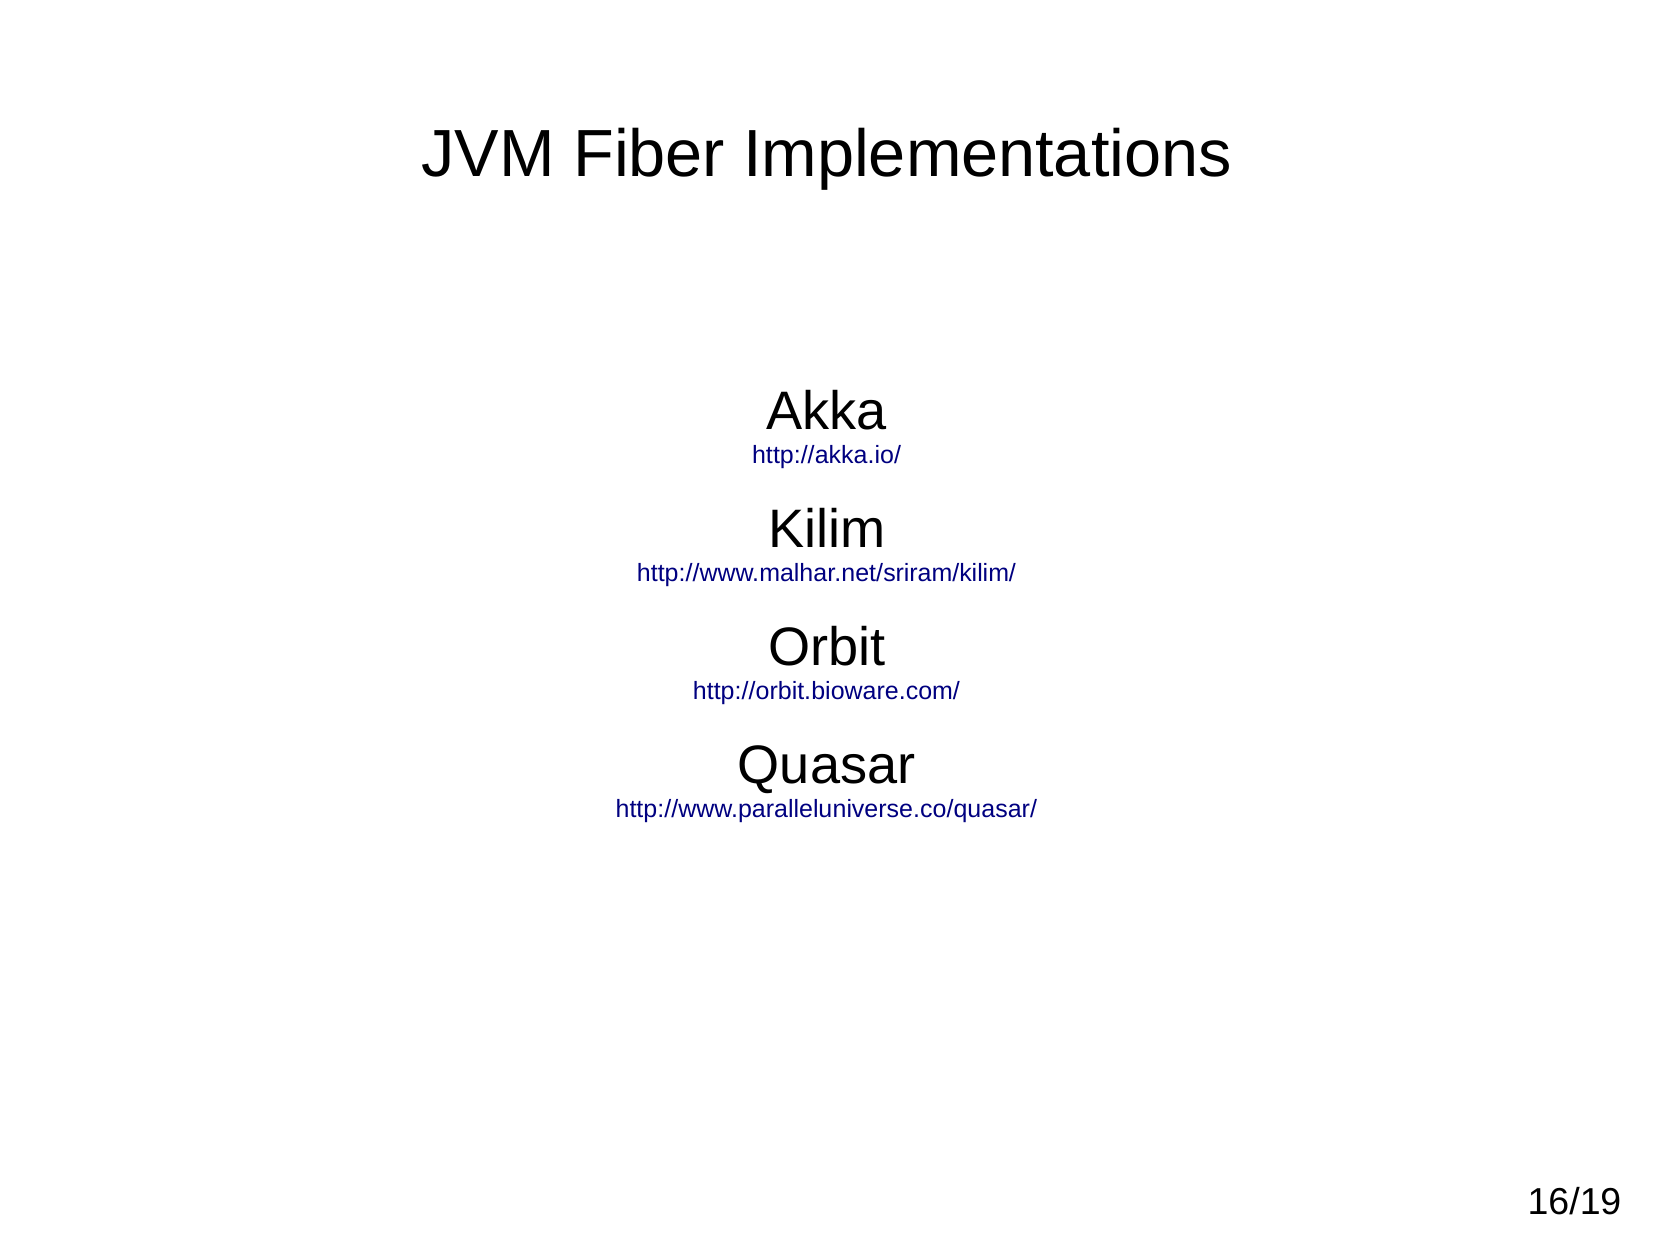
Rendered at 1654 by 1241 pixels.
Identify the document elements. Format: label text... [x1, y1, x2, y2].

title JVM Fiber Implementations [82, 49, 1571, 257]
list Akka http://akka.io/ Kilim http://www.malhar.net/sriram/kilim/ Orbit http://orbit.bioware.com/ Quasar http://www.paralleluniverse.co/quasar/ [82, 290, 1571, 1010]
